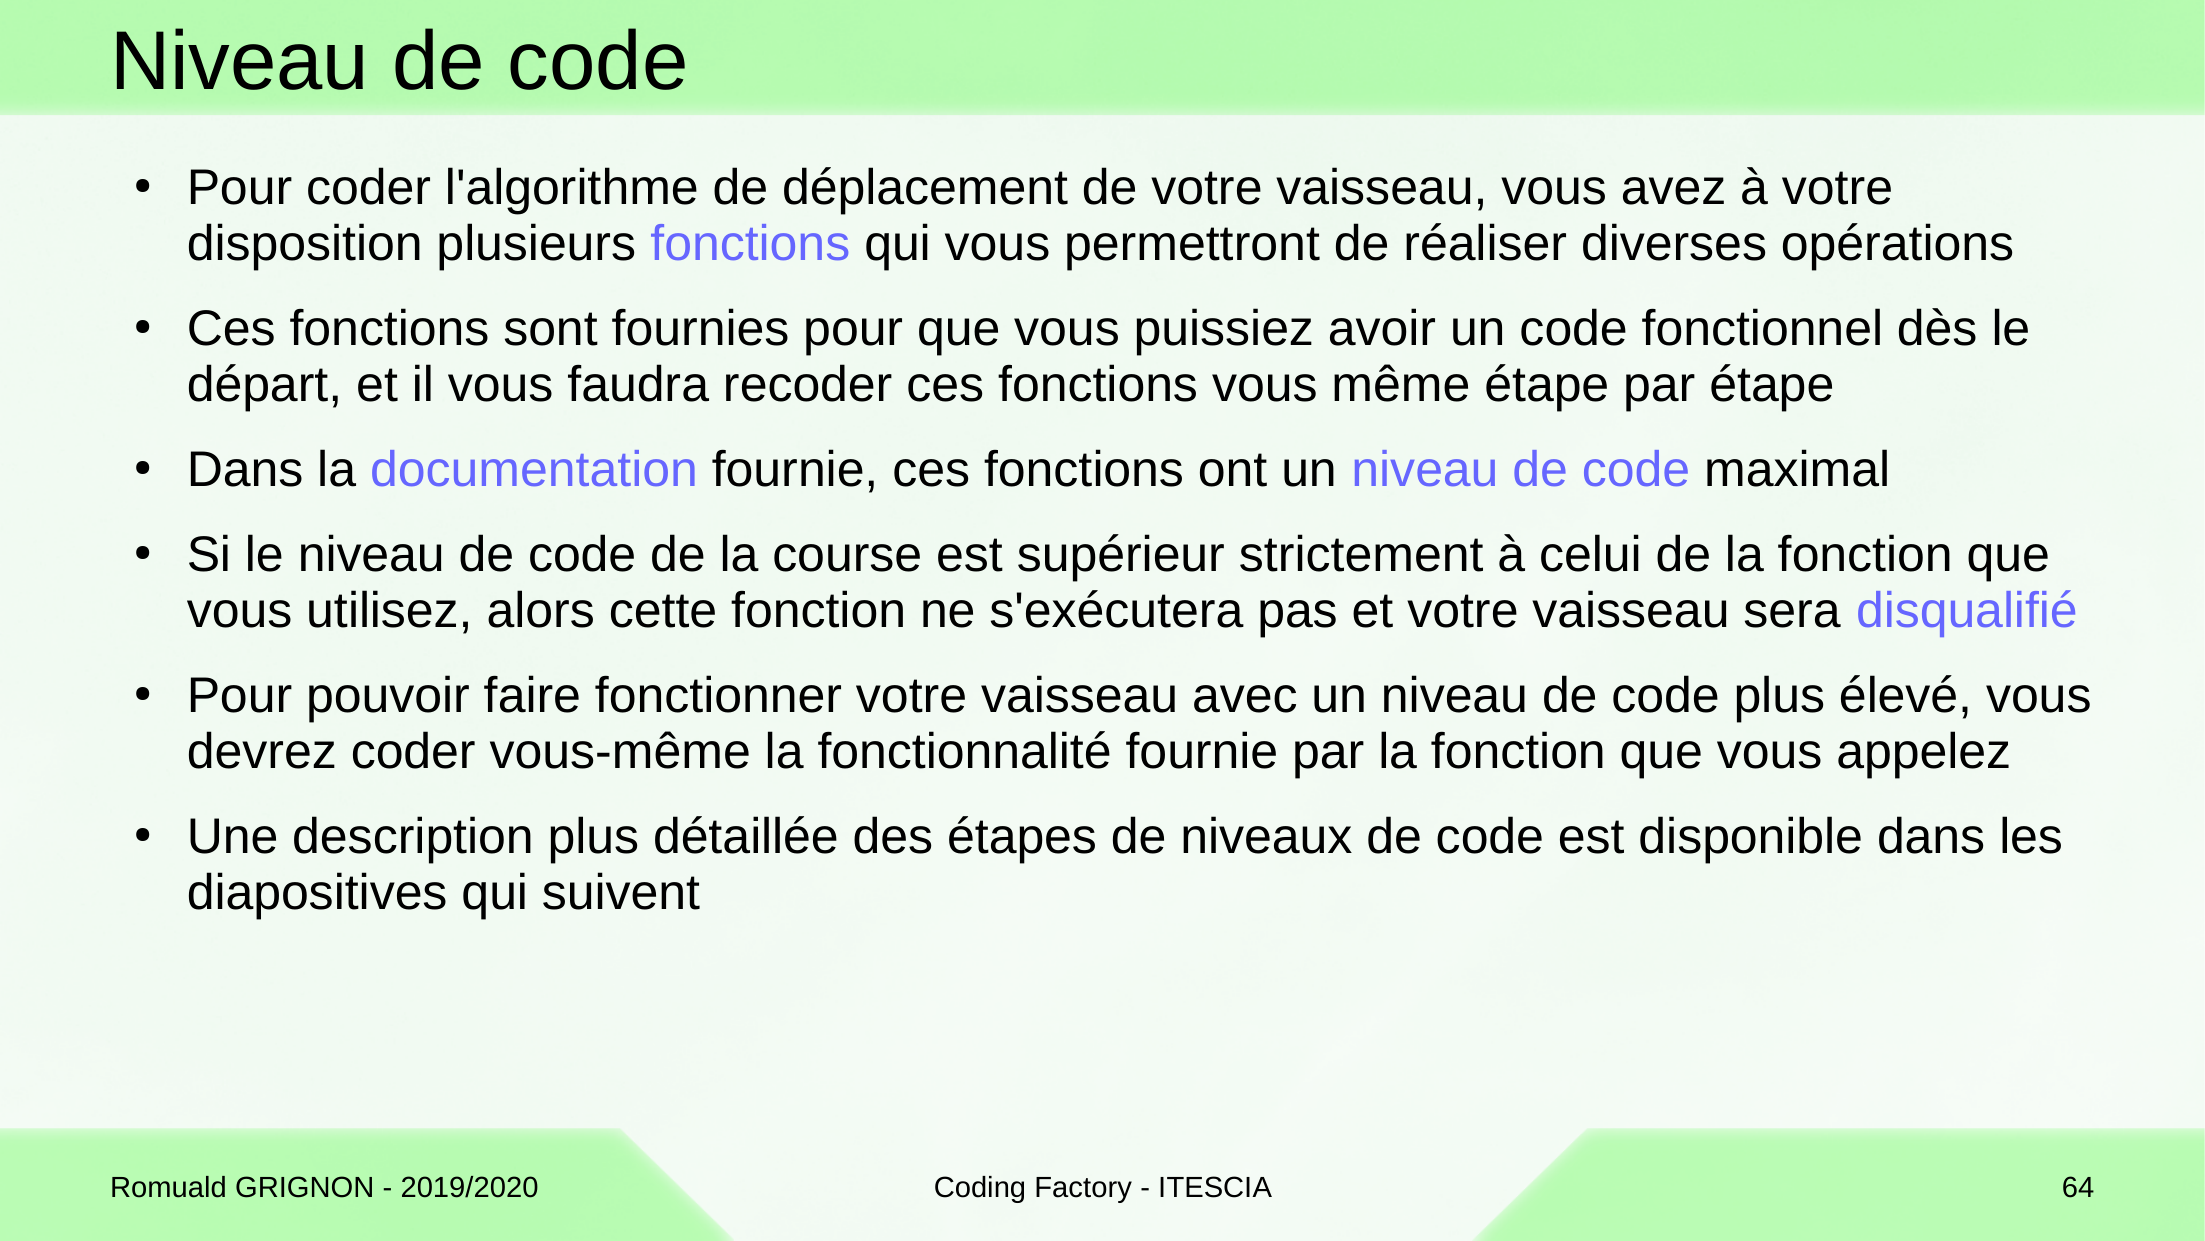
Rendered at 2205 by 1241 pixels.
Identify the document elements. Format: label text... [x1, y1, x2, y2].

title Niveau de code [110, 49, 2095, 257]
list Pour coder l'algorithme de déplacement de votre vaisseau, vous avez à votre disposition plusieurs fonctions qui vous permettront de réaliser diverses opérations Ces fonctions sont fournies pour que vous puissiez avoir un code fonctionnel dès le départ, et il vous faudra recoder ces fonctions vous même étape par étape Dans la documentation fournie, ces fonctions ont un niveau de code maximal Si le niveau de code de la course est supérieur strictement à celui de la fonction que vous utilisez, alors cette fonction ne s'exécutera pas et votre vaisseau sera disqualifié Pour pouvoir faire fonctionner votre vaisseau avec un niveau de code plus élevé, vous devrez coder vous-même la fonctionnalité fournie par la fonction que vous appelez Une description plus détaillée des étapes de niveaux de code est disponible dans les diapositives qui suivent [116, 230, 2101, 1162]
picture [0, 0, 2205, 1241]
